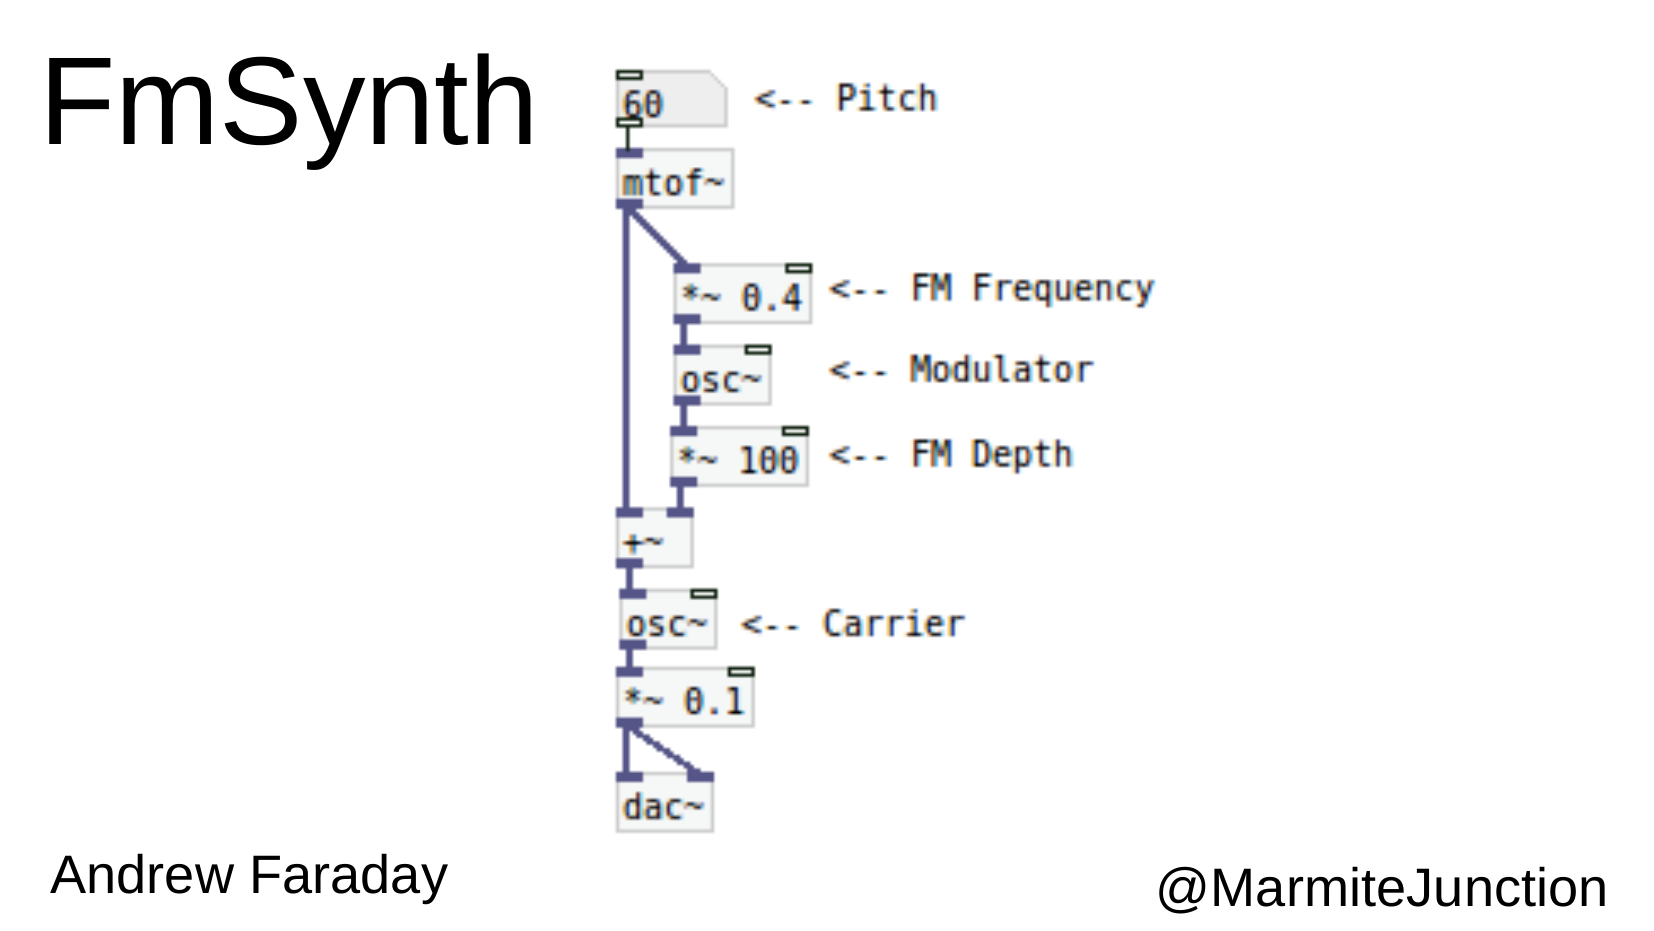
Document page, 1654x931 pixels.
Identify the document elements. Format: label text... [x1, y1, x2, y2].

text_box FmSynth [11, 23, 567, 179]
text_box Andrew Faraday [35, 837, 579, 913]
text_box @MarmiteJunction [1080, 850, 1625, 926]
picture [590, 44, 1193, 851]
